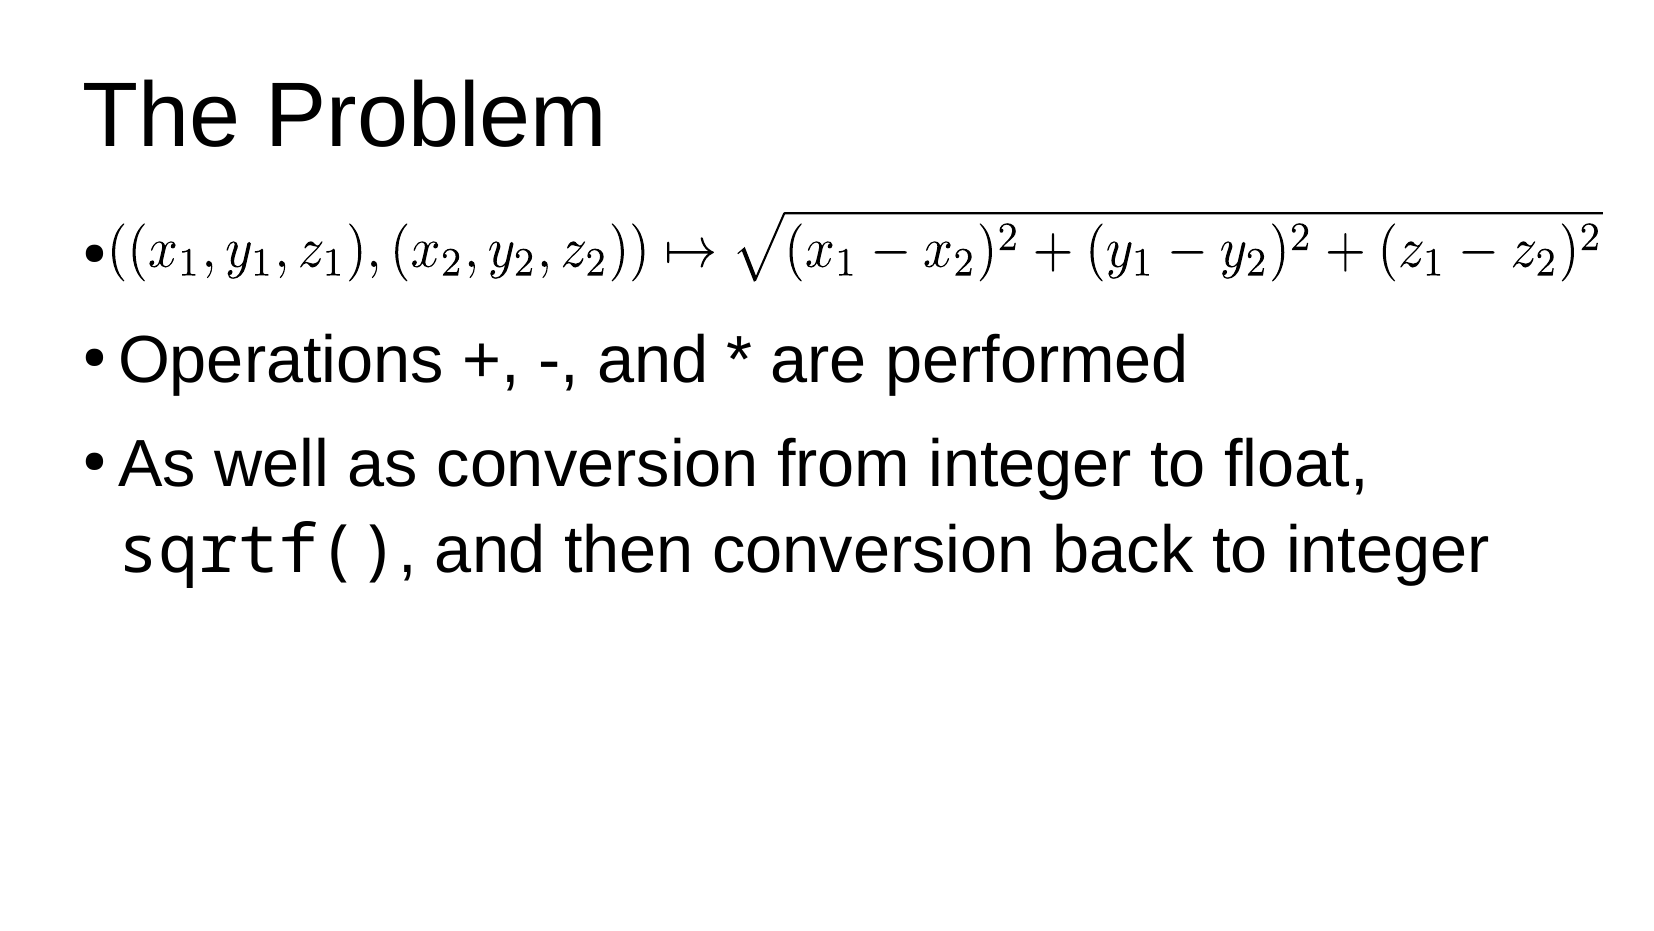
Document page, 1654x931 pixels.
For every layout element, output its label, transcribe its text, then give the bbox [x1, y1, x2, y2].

list Operations +, -, and * are performed As well as conversion from integer to float, sqrtf(), and then conversion back to integer [82, 217, 1571, 758]
title The Problem [82, 37, 1571, 193]
picture [104, 210, 1605, 284]
